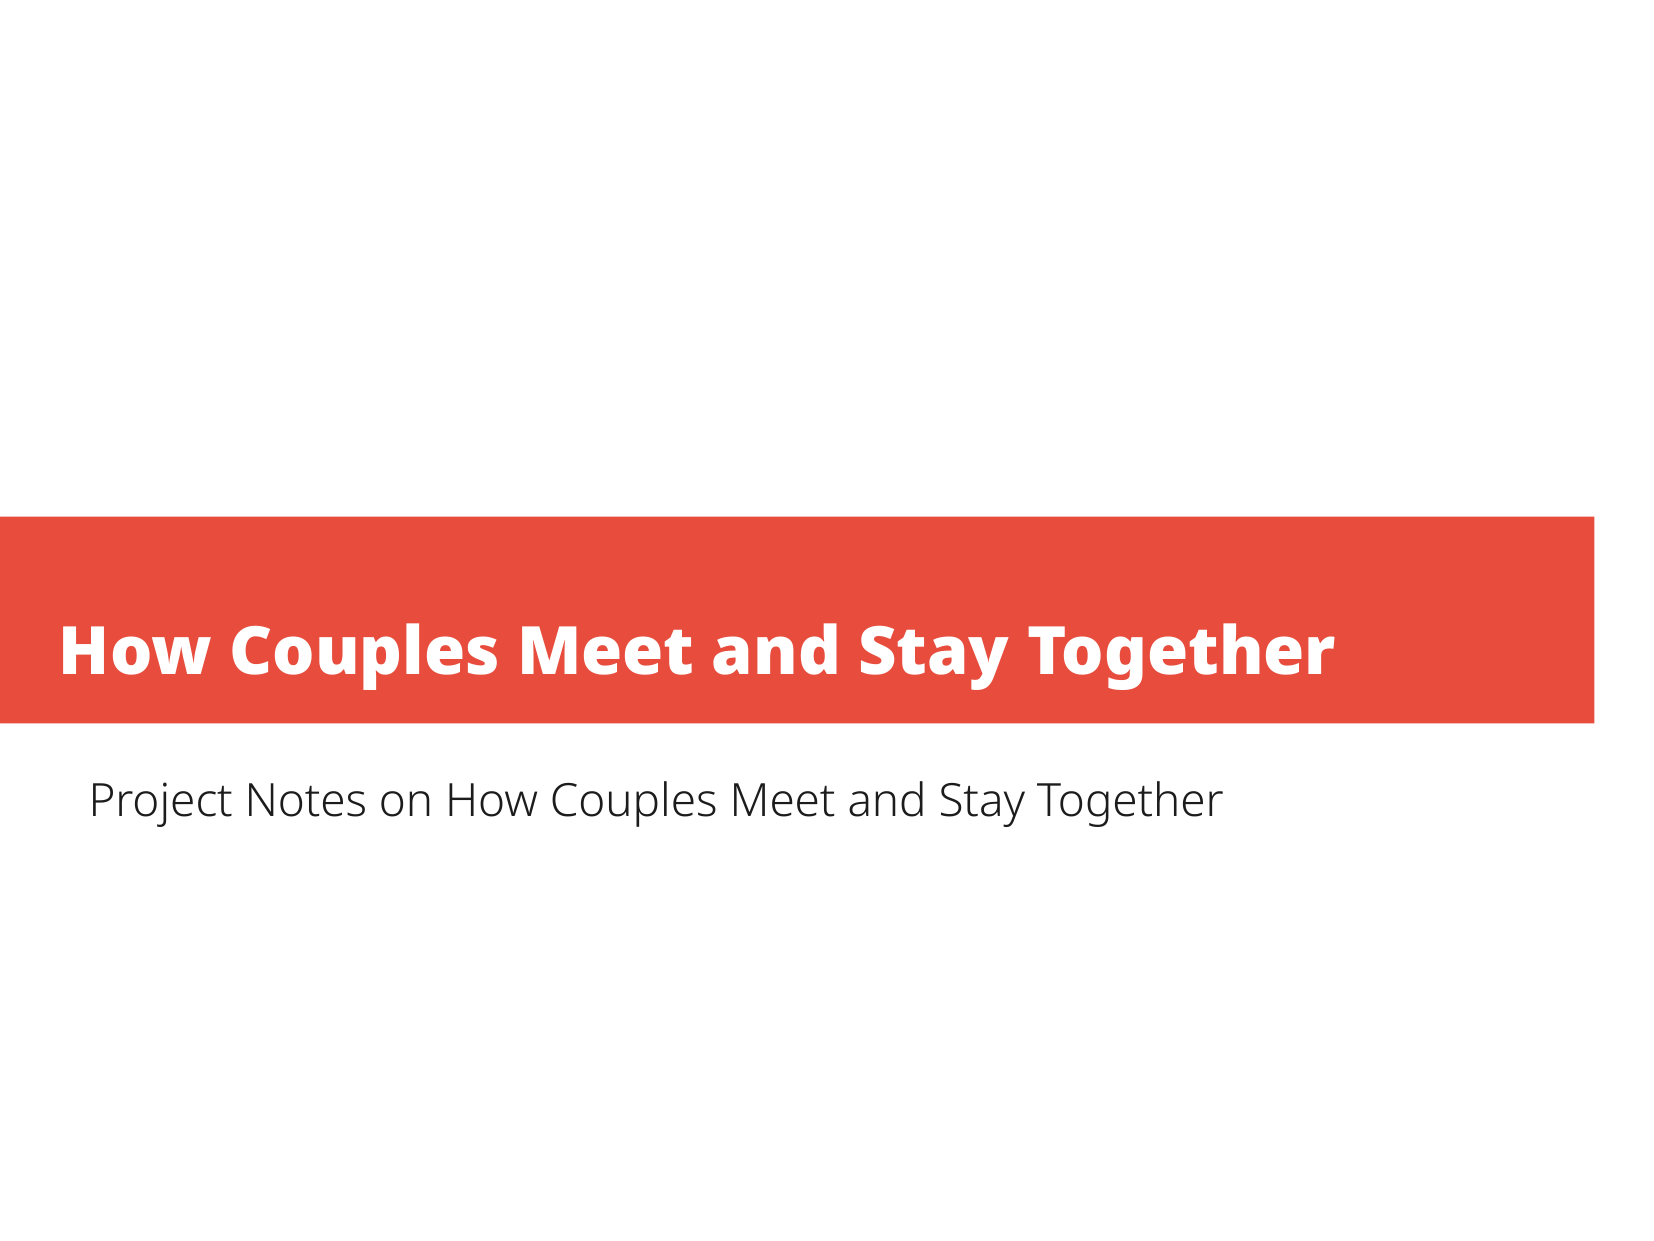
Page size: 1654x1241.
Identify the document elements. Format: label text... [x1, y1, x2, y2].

title How Couples Meet and Stay Together [59, 546, 1595, 694]
subtitle Project Notes on How Couples Meet and Stay Together [88, 767, 1595, 1182]
